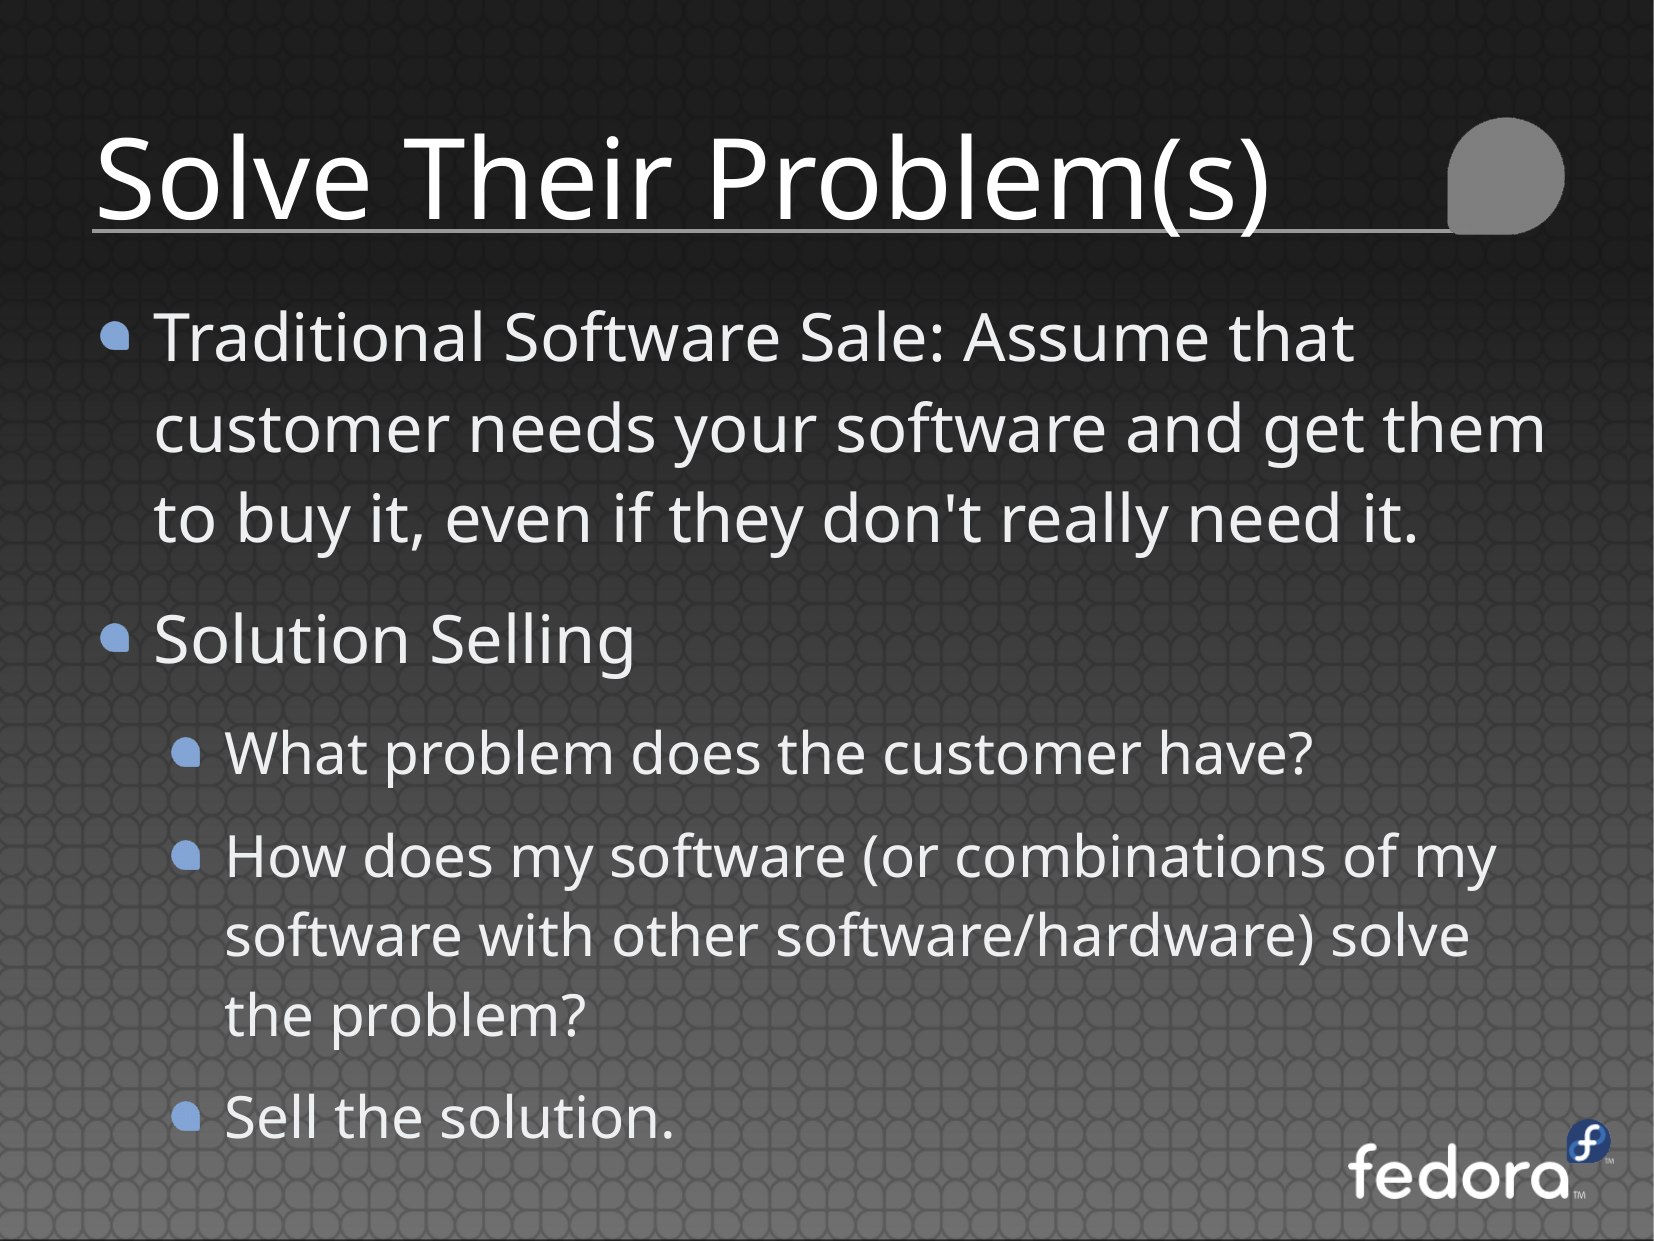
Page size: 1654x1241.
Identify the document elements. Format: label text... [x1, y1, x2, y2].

picture [0, 0, 1654, 1241]
list Traditional Software Sale: Assume that customer needs your software and get them to buy it, even if they don't really need it. Solution Selling What problem does the customer have? How does my software (or combinations of my software with other software/hardware) solve the problem? Sell the solution. [82, 290, 1571, 1094]
title Solve Their Problem(s) [94, 100, 1426, 251]
